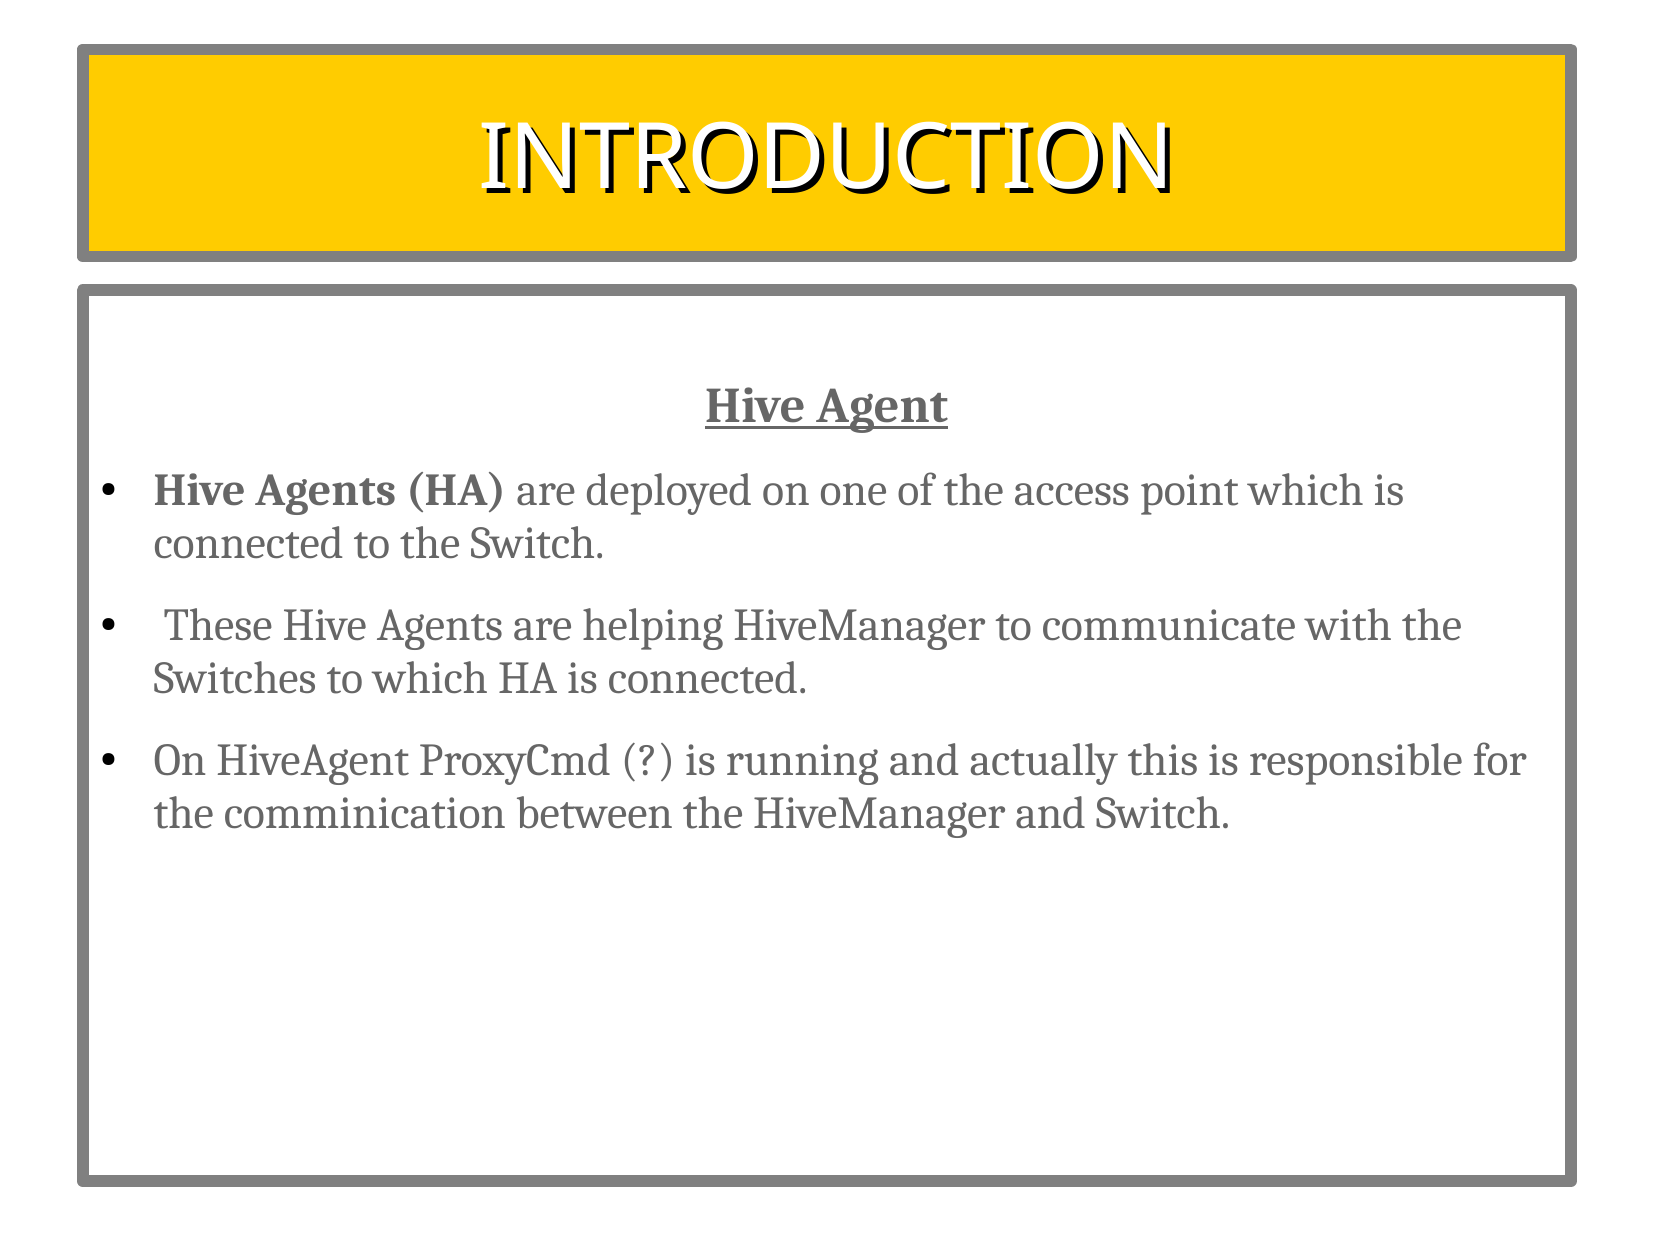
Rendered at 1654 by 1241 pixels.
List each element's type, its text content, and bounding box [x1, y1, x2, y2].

title INTRODUCTION [82, 49, 1571, 257]
list Hive Agent Hive Agents (HA) are deployed on one of the access point which is connected to the Switch. These Hive Agents are helping HiveManager to communicate with the Switches to which HA is connected. On HiveAgent ProxyCmd (?) is running and actually this is responsible for the comminication between the HiveManager and Switch. [82, 290, 1571, 1182]
